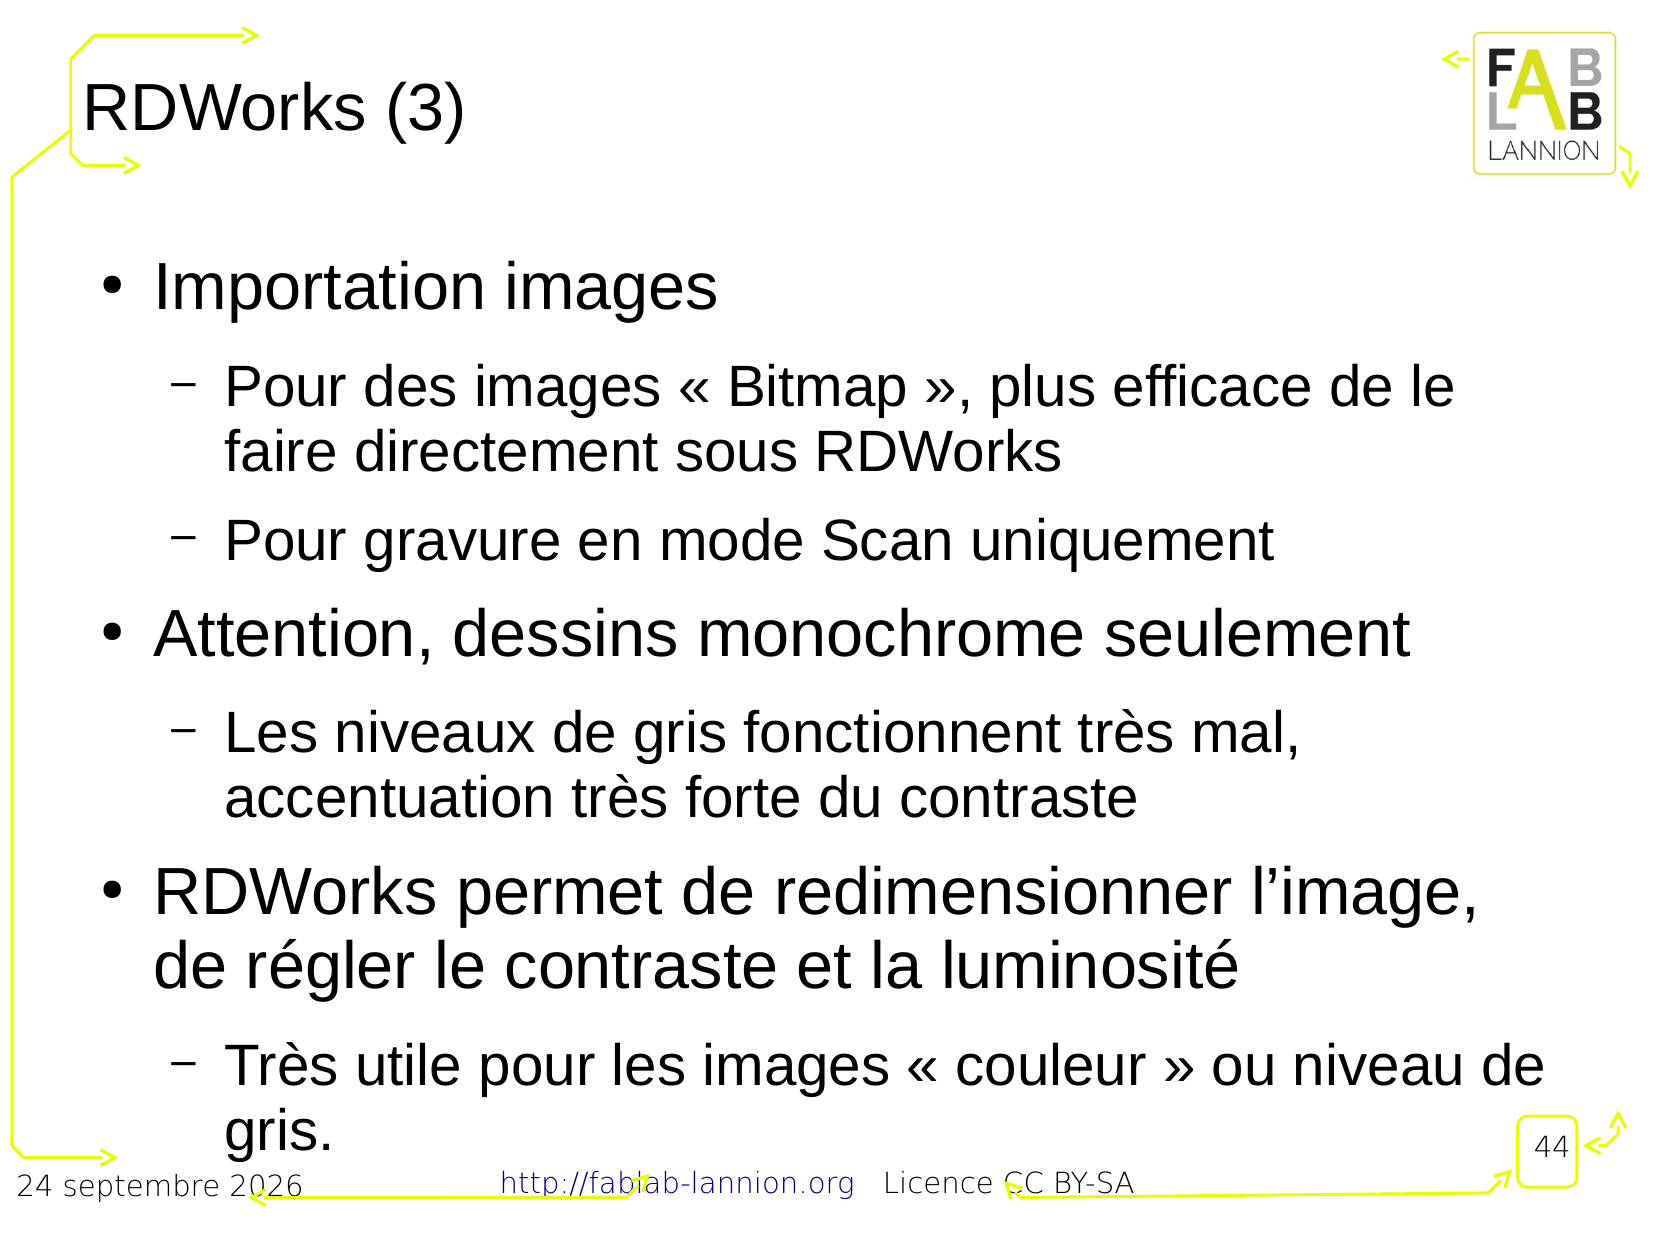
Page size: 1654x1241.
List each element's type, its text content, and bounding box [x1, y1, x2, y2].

picture [1470, 29, 1619, 178]
title RDWorks (3) [82, 49, 1441, 166]
list Importation images Pour des images « Bitmap », plus efficace de le faire directement sous RDWorks Pour gravure en mode Scan uniquement Attention, dessins monochrome seulement Les niveaux de gris fonctionnent très mal, accentuation très forte du contraste RDWorks permet de redimensionner l’image, de régler le contraste et la luminosité Très utile pour les images « couleur » ou niveau de gris. [82, 249, 1571, 1087]
